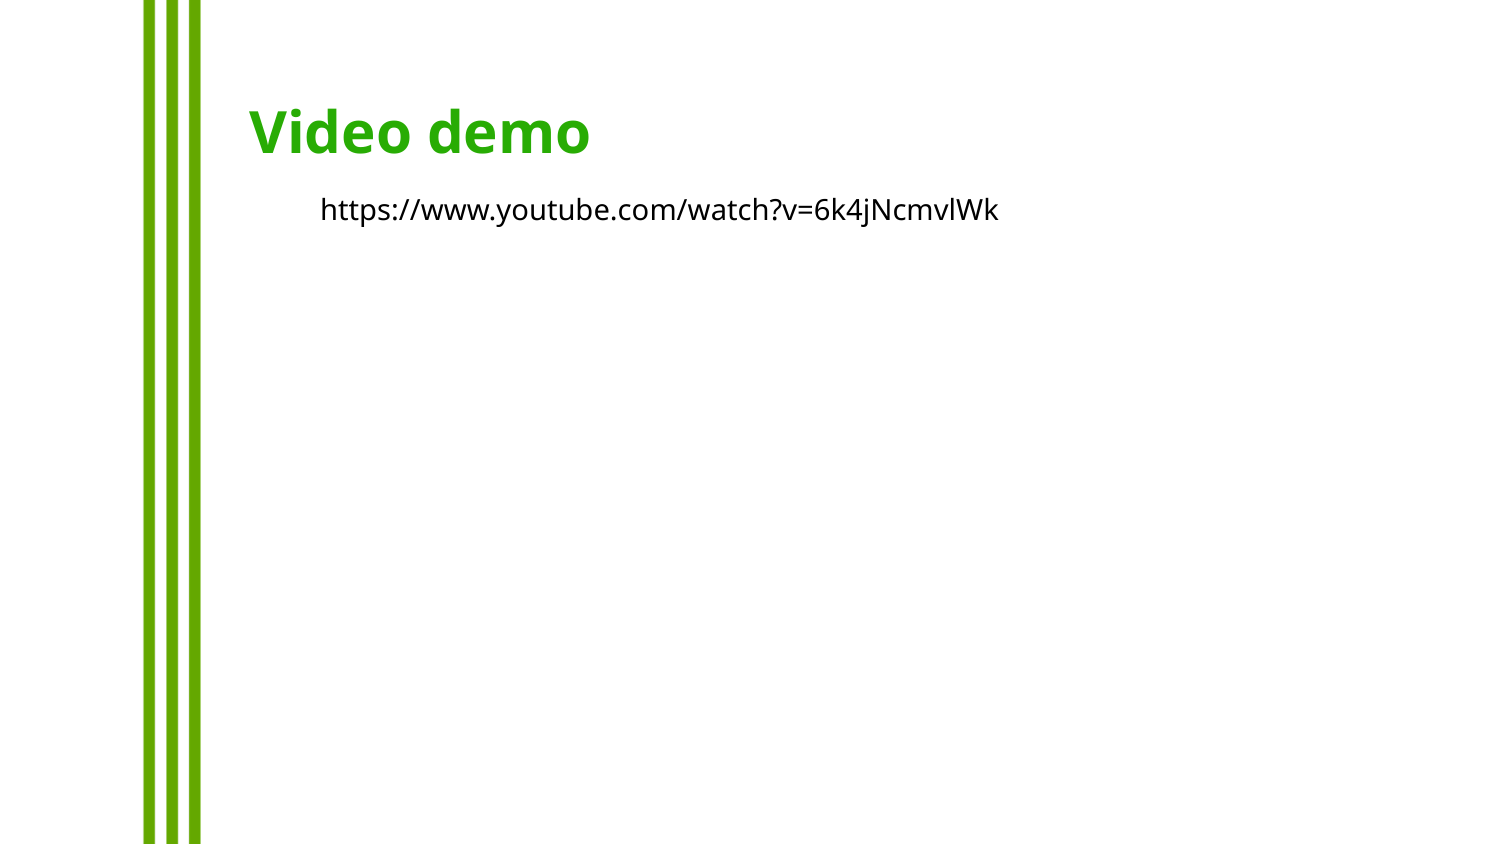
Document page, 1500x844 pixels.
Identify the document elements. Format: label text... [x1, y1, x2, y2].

list https://www.youtube.com/watch?v=6k4jNcmvlWk [249, 189, 1390, 750]
picture [0, 0, 532, 844]
title Video demo [249, 72, 1390, 189]
